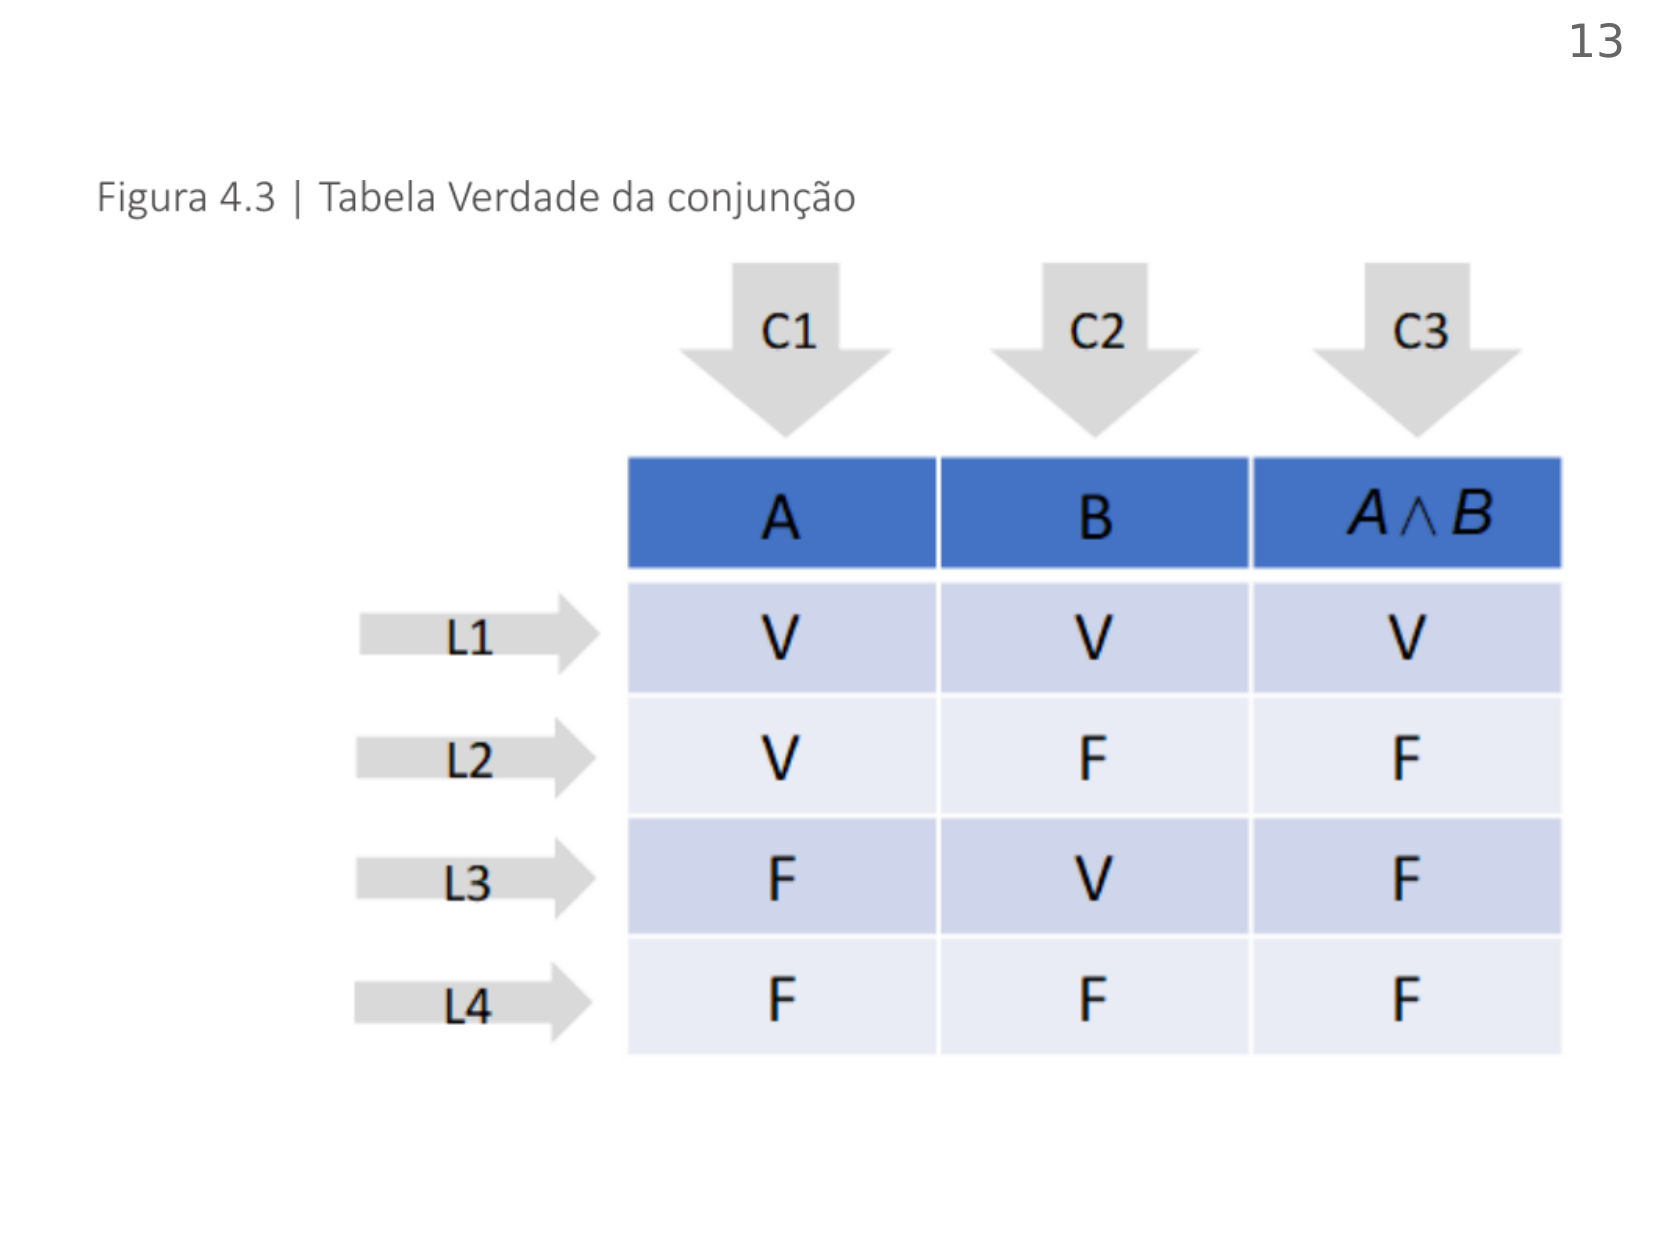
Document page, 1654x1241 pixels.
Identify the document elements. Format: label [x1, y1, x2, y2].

picture [96, 180, 1569, 1064]
